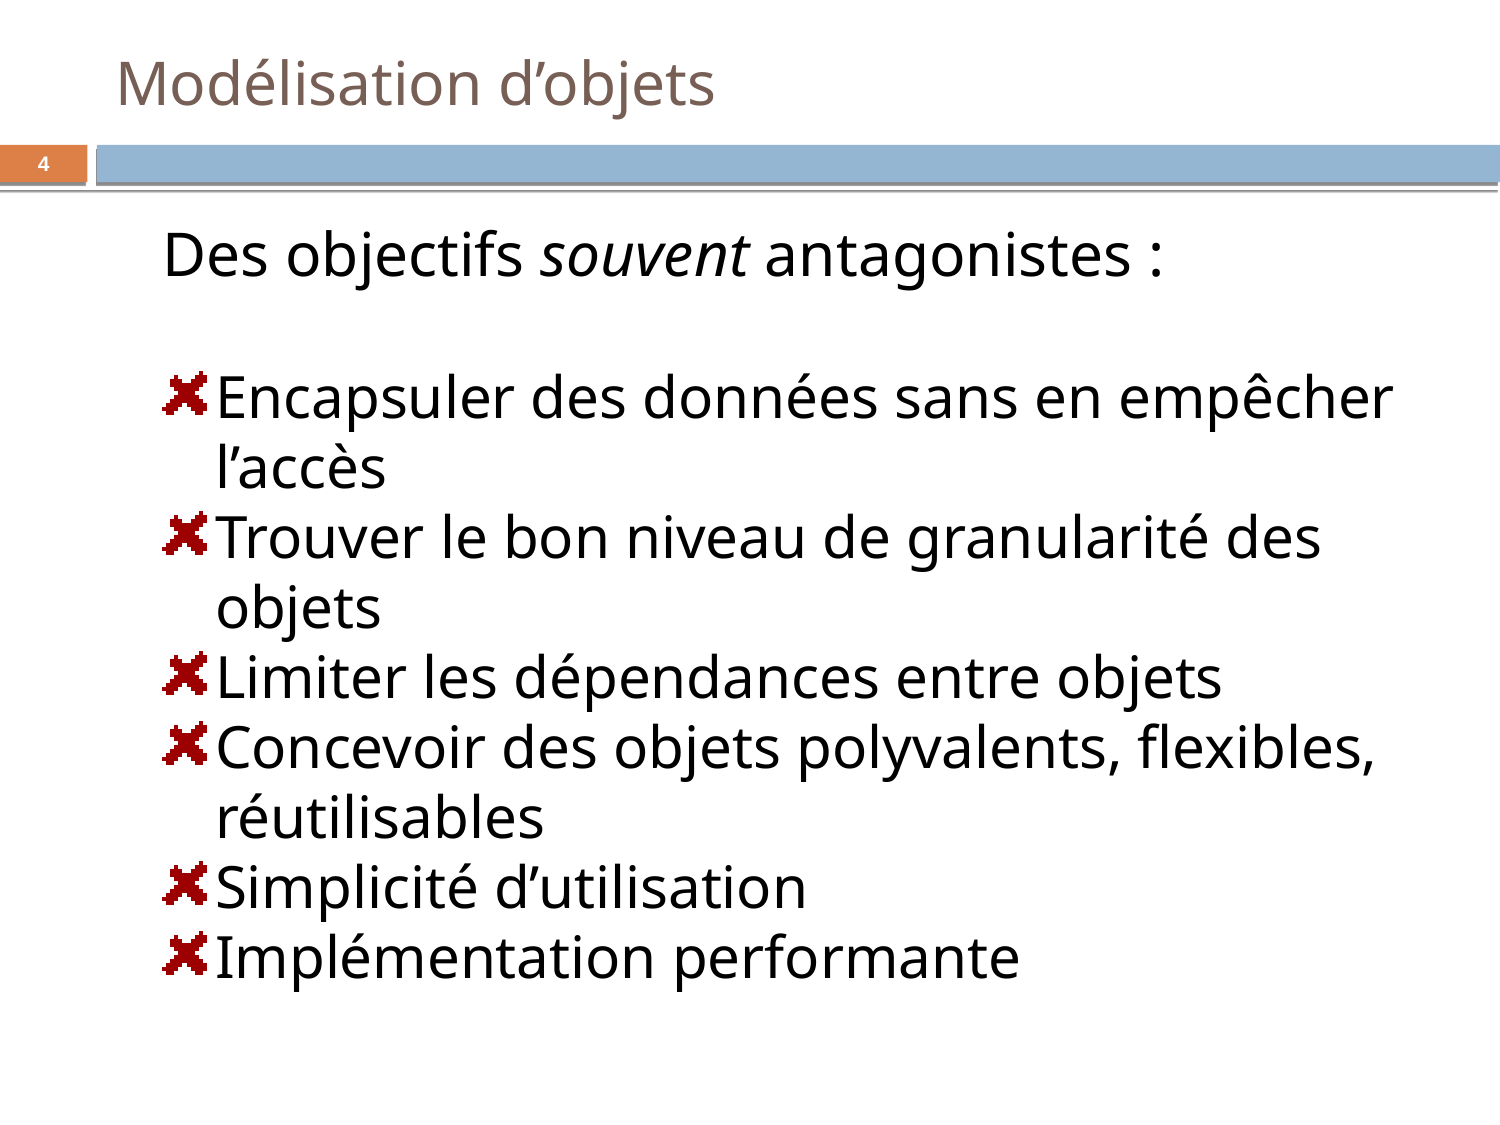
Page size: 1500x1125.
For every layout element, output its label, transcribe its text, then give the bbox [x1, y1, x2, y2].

list Des objectifs souvent antagonistes : Encapsuler des données sans en empêcher l’accès Trouver le bon niveau de granularité des objets Limiter les dépendances entre objets Concevoir des objets polyvalents, flexibles, réutilisables Simplicité d’utilisation Implémentation performante [147, 208, 1439, 1050]
slide_number <numéro> [0, 143, 88, 184]
title Modélisation d’objets [100, 37, 1438, 126]
